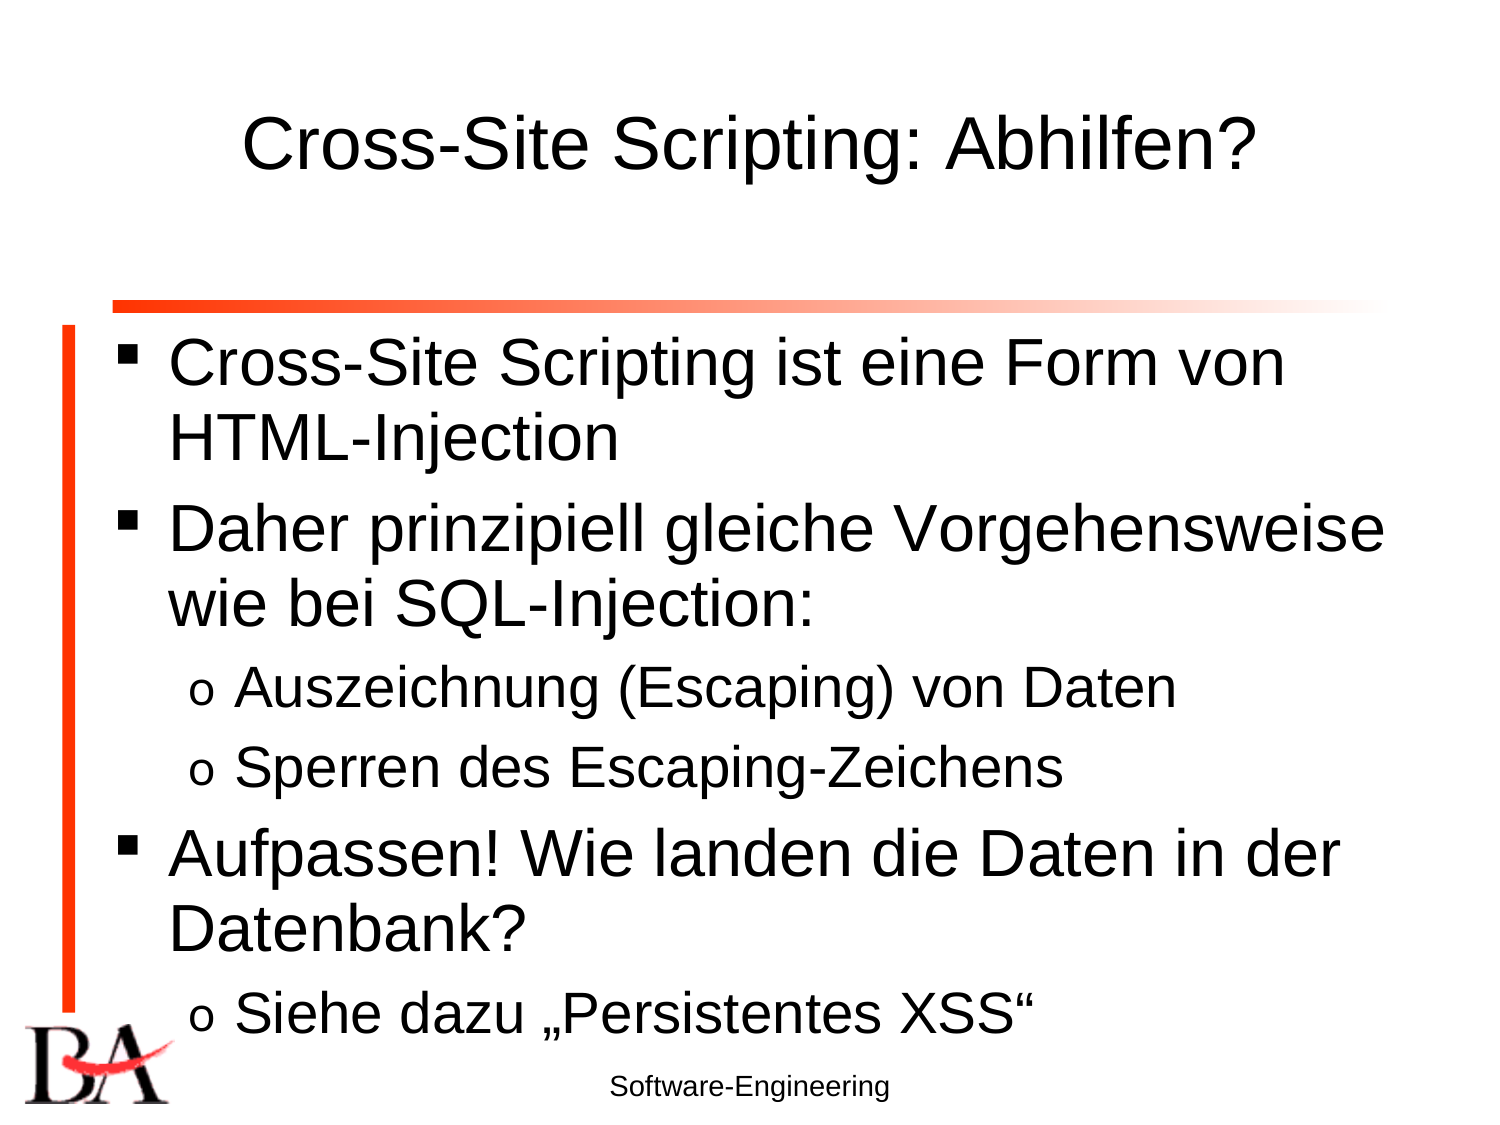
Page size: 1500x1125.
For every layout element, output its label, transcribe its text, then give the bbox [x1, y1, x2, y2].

list Cross-Site Scripting ist eine Form von HTML-Injection Daher prinzipiell gleiche Vorgehensweise wie bei SQL-Injection: Auszeichnung (Escaping) von Daten Sperren des Escaping-Zeichens Aufpassen! Wie landen die Daten in der Datenbank? Siehe dazu „Persistentes XSS“ [112, 324, 1388, 1045]
picture [24, 1024, 175, 1104]
title Cross-Site Scripting: Abhilfen? [112, 28, 1388, 259]
